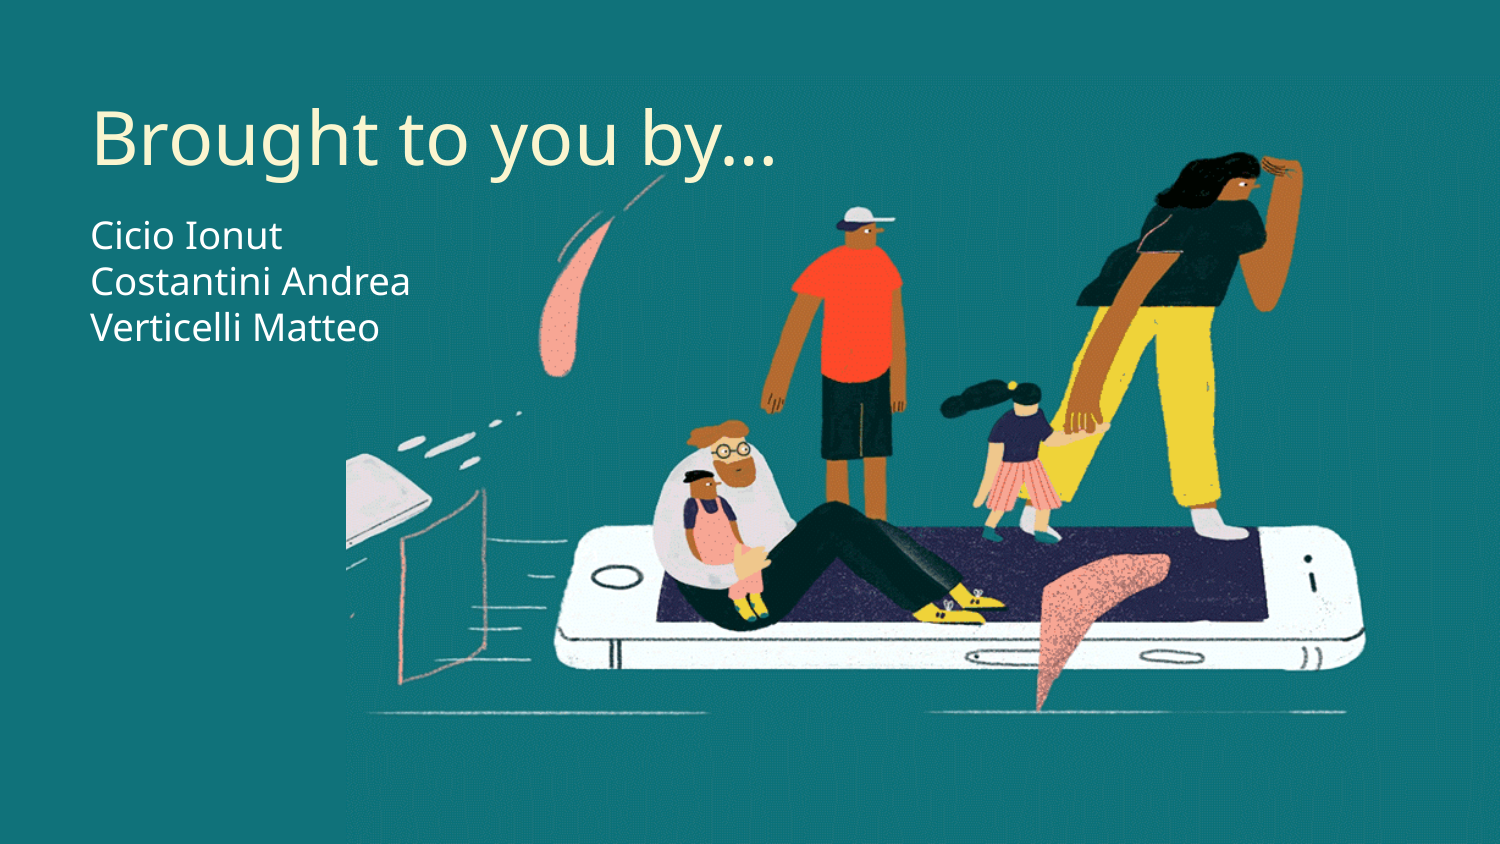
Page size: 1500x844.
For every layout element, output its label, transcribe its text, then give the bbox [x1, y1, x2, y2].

title Brought to you by… [75, 50, 1337, 222]
picture [346, 74, 1500, 844]
subtitle Cicio Ionut Costantini Andrea Verticelli Matteo [75, 196, 524, 716]
